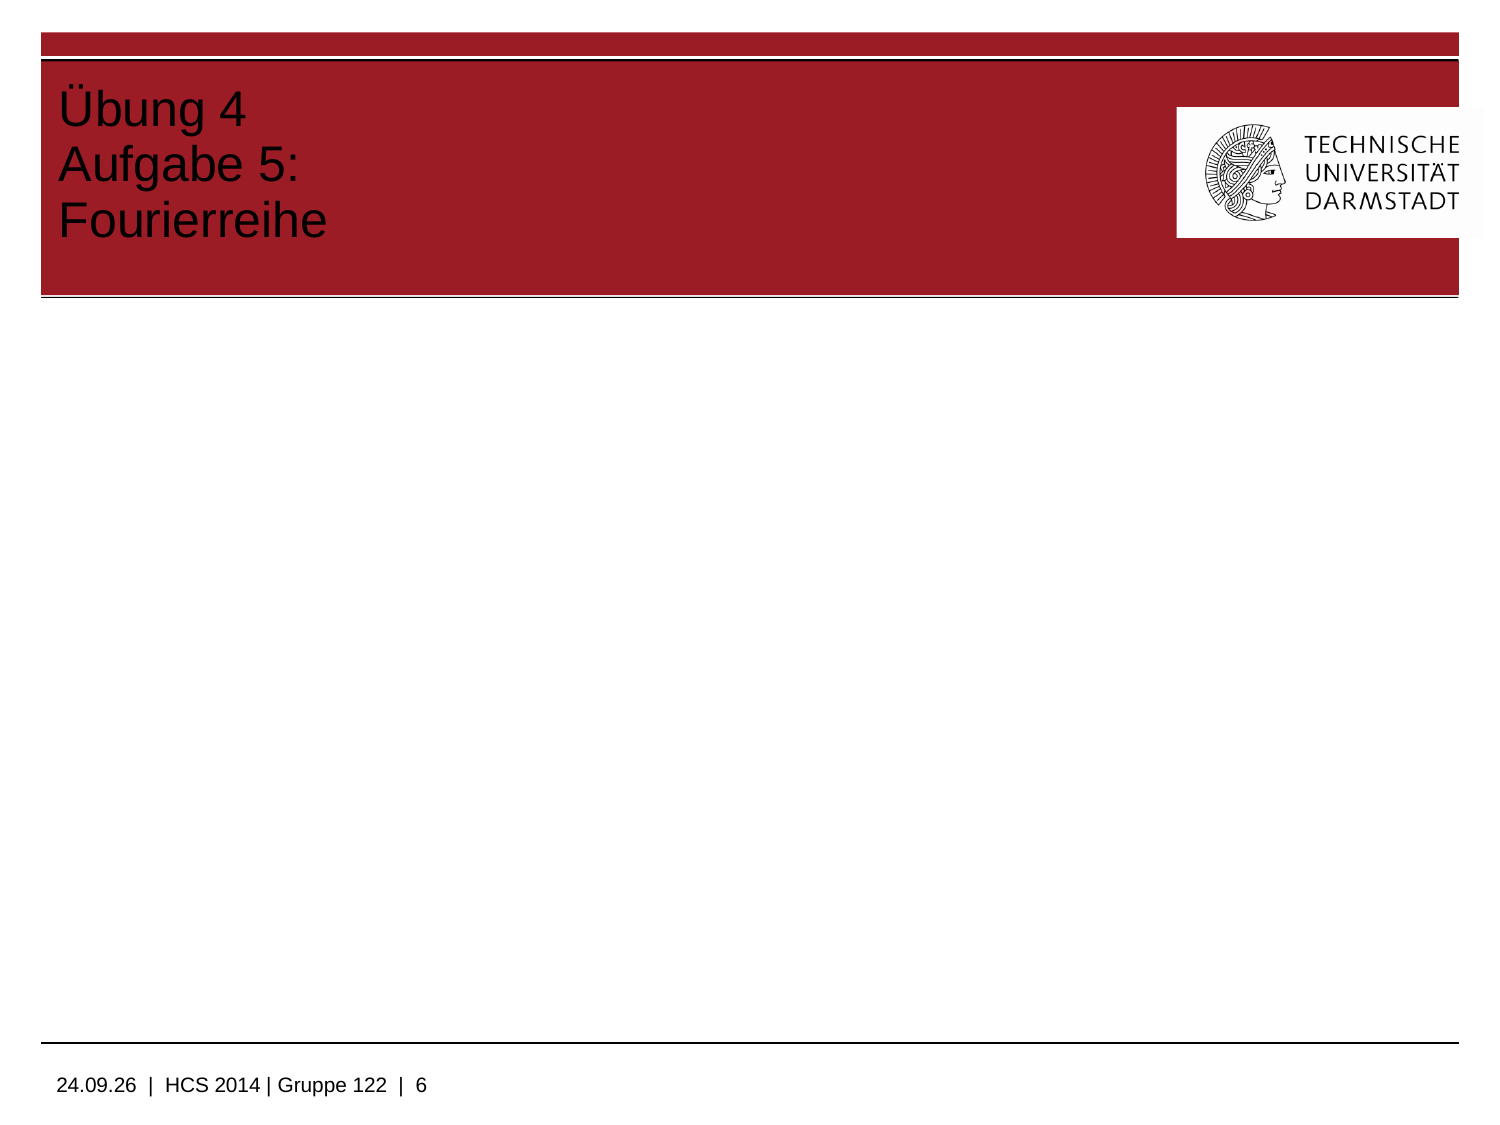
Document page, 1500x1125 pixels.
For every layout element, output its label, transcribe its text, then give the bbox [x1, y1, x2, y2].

picture [1176, 107, 1484, 238]
title Übung 4 Aufgabe 5: Fourierreihe [59, 80, 1149, 249]
